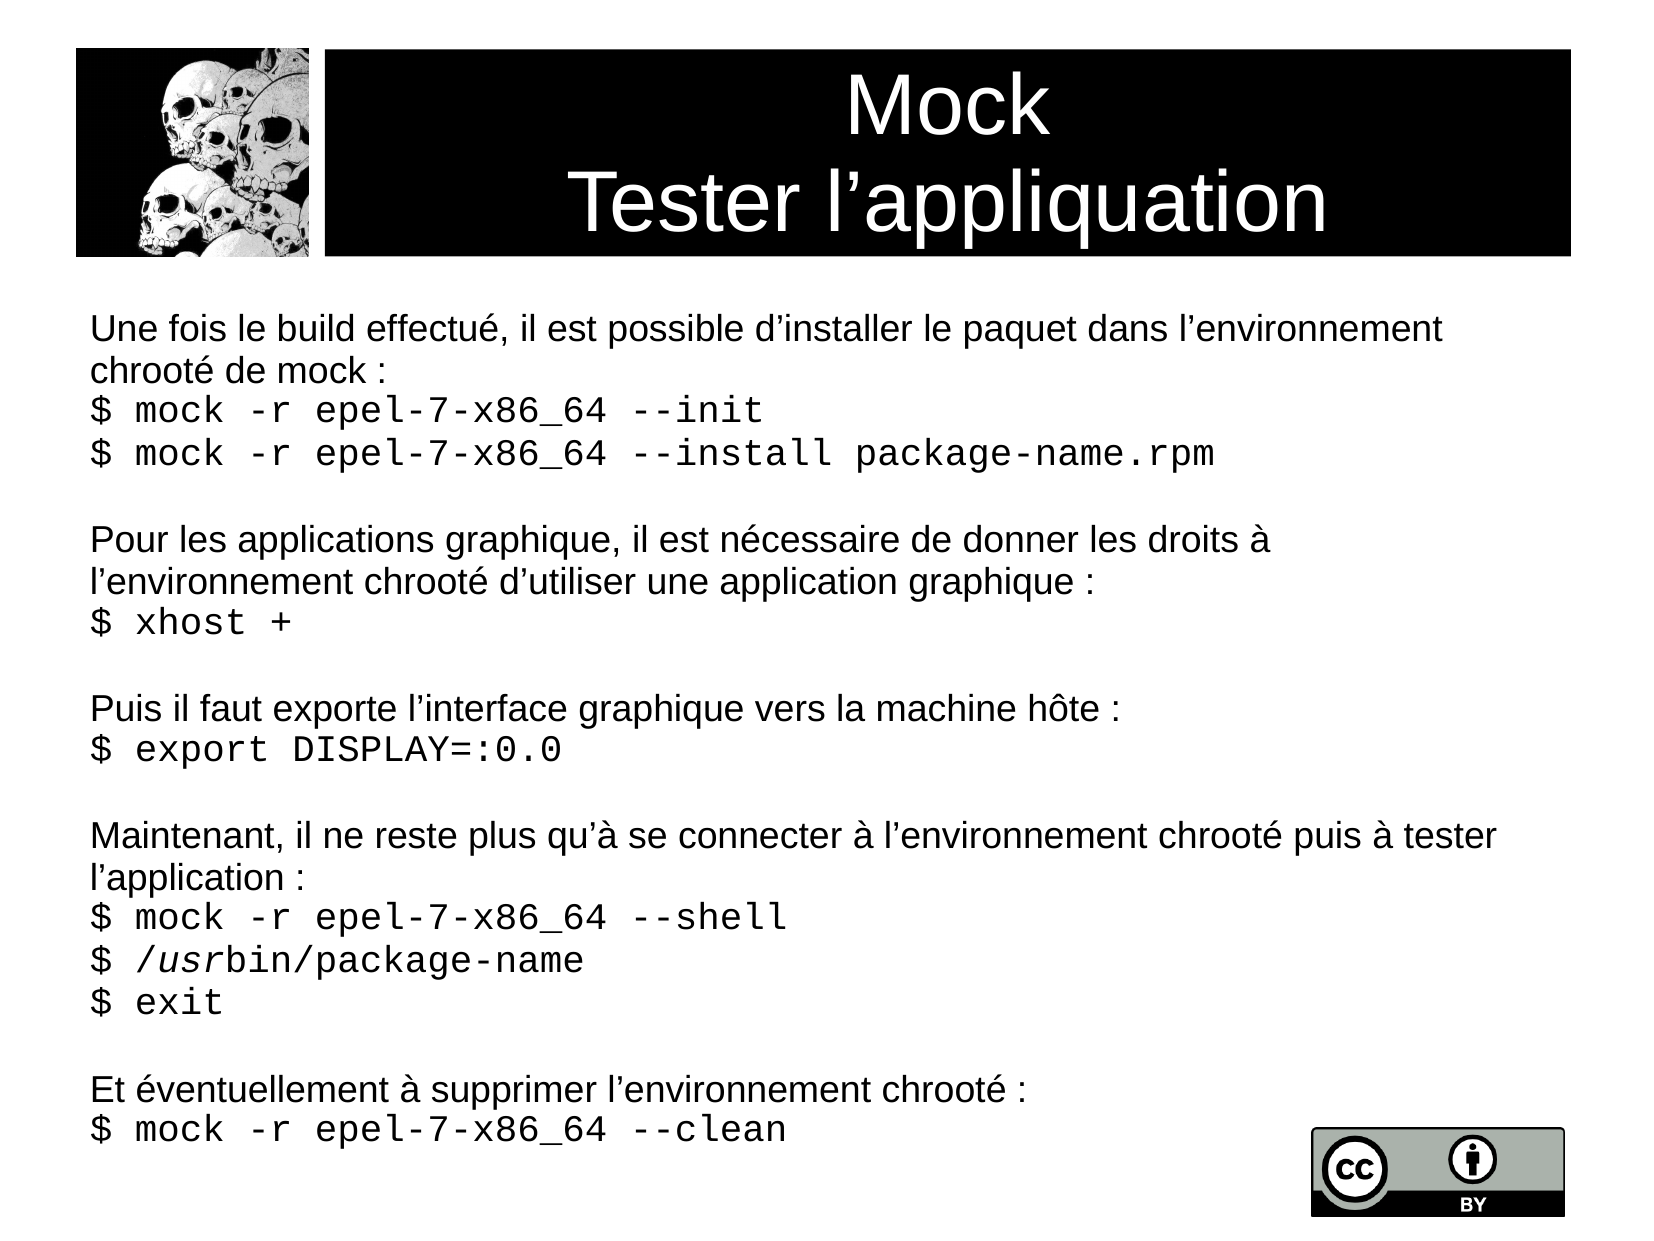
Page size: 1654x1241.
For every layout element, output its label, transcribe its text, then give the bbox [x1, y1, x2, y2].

picture [1311, 1127, 1565, 1217]
text_box Une fois le build effectué, il est possible d’installer le paquet dans l’environnement chrooté de mock : $ mock -r epel-7-x86_64 --init $ mock -r epel-7-x86_64 --install package-name.rpm Pour les applications graphique, il est nécessaire de donner les droits à l’environnement chrooté d’utiliser une application graphique : $ xhost + Puis il faut exporte l’interface graphique vers la machine hôte : $ export DISPLAY=:0.0 Maintenant, il ne reste plus qu’à se connecter à l’environnement chrooté puis à tester l’application : $ mock -r epel-7-x86_64 --shell $ /usrbin/package-name $ exit Et éventuellement à supprimer l’environnement chrooté : $ mock -r epel-7-x86_64 --clean [75, 300, 1538, 1161]
title Mock Tester l’appliquation [324, 49, 1571, 257]
picture [76, 48, 309, 257]
